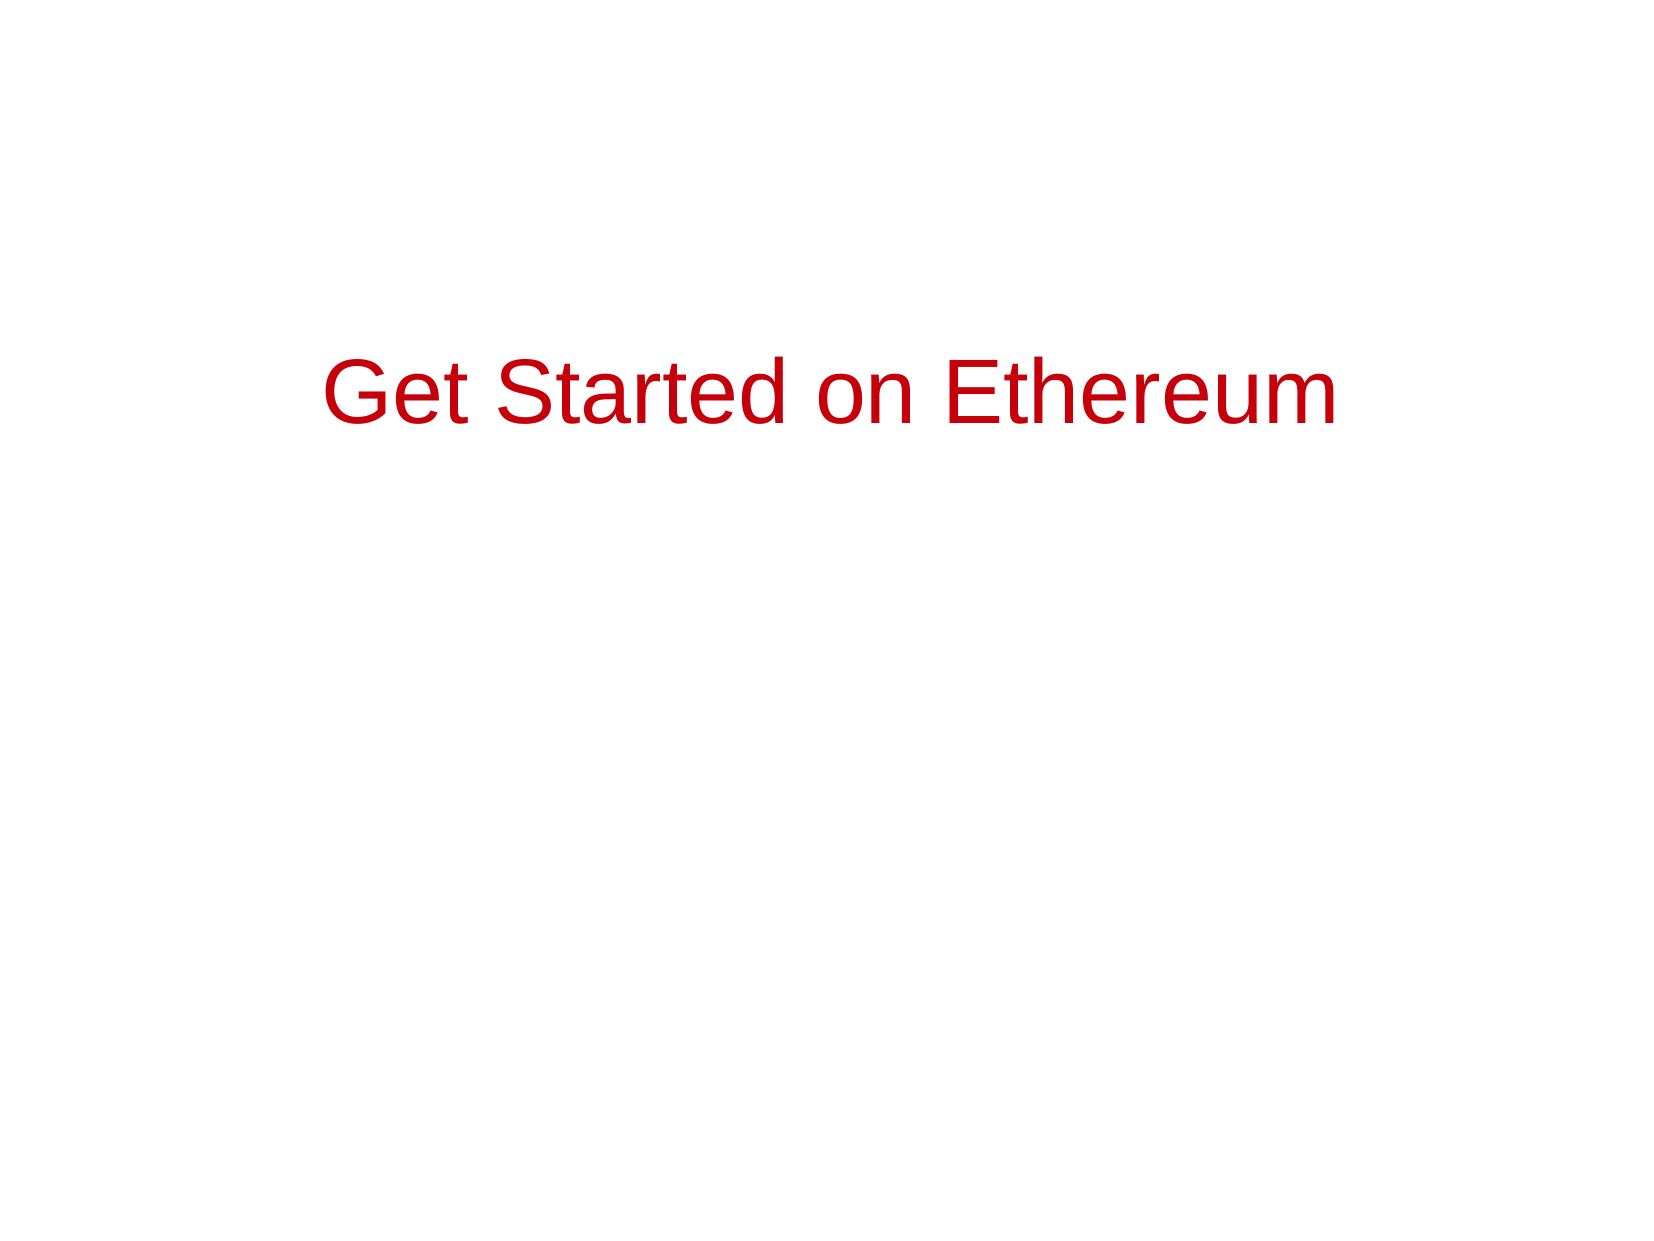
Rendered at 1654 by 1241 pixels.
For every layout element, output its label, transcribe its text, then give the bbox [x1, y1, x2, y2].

title Get Started on Ethereum [86, 287, 1576, 496]
